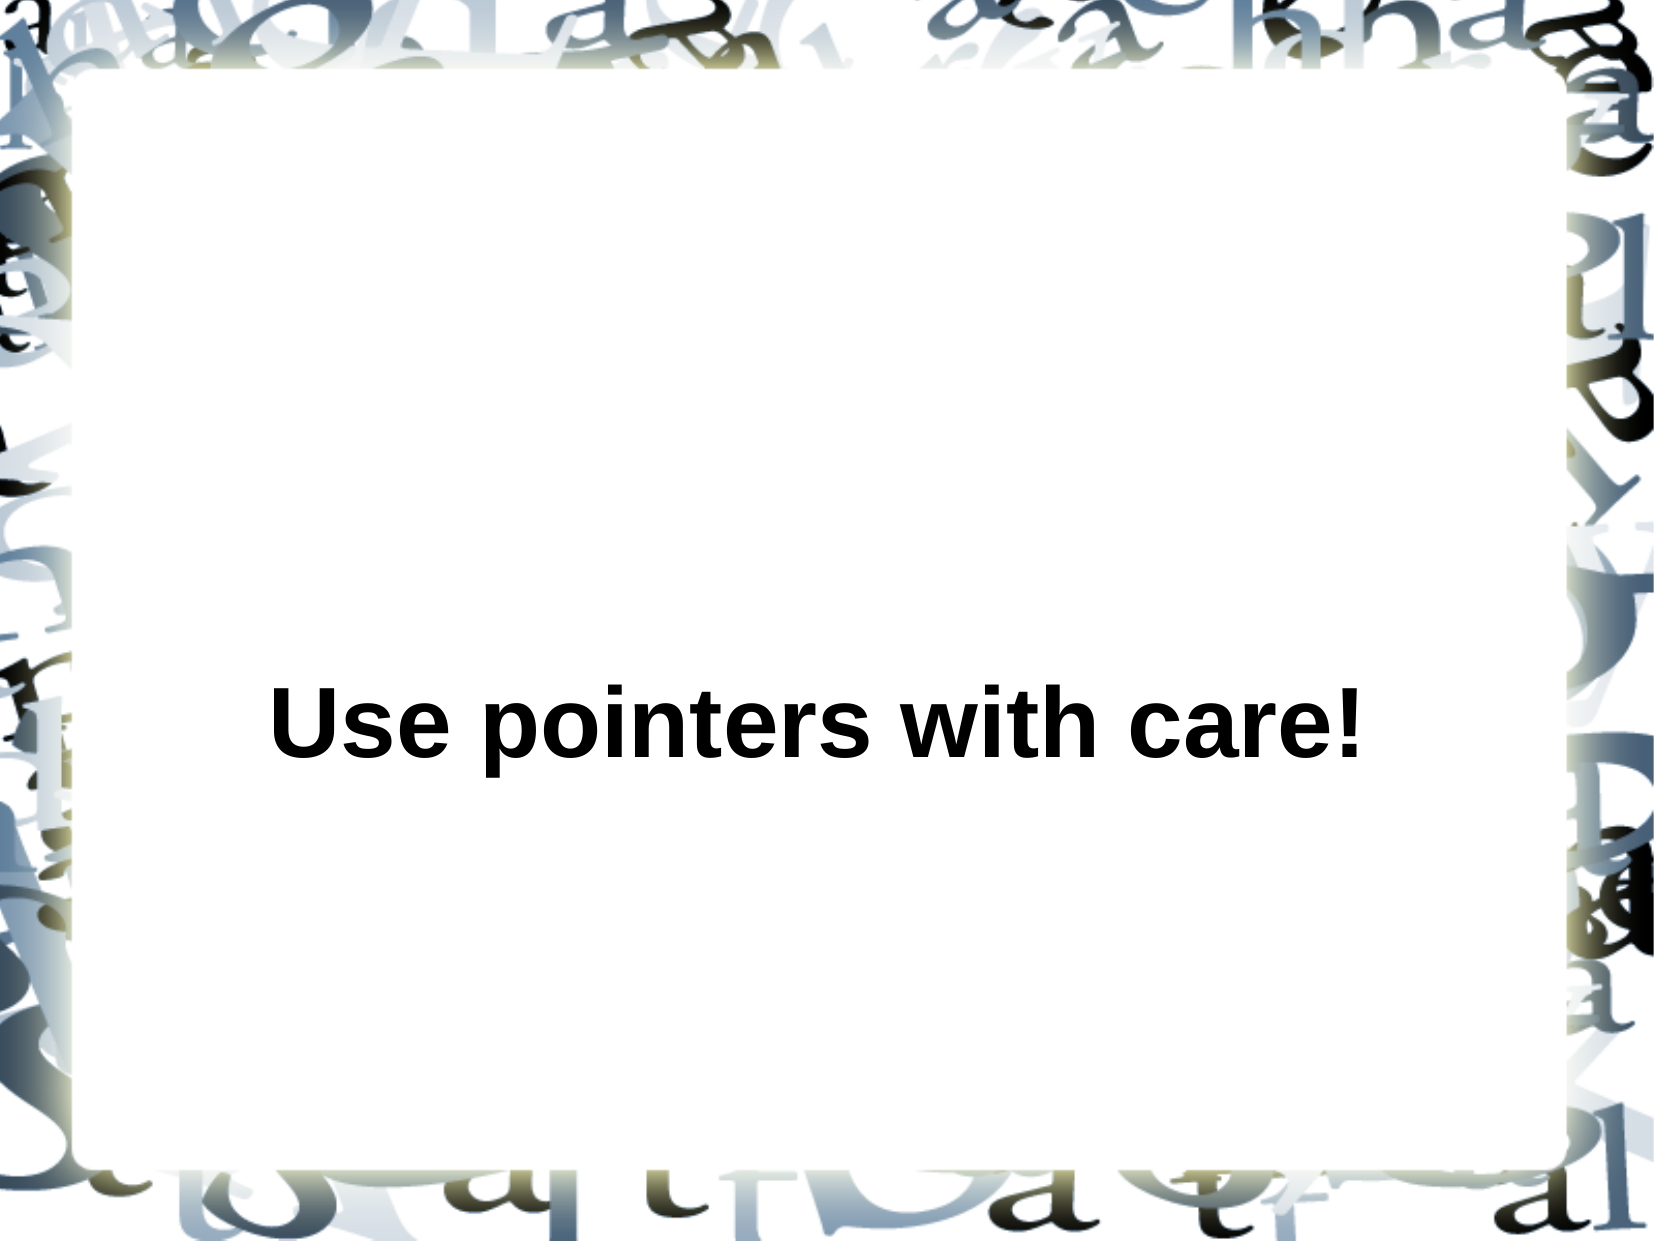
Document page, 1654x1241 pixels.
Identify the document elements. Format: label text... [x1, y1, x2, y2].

subtitle Use pointers with care! [106, 321, 1530, 1125]
picture [0, 0, 1654, 1241]
